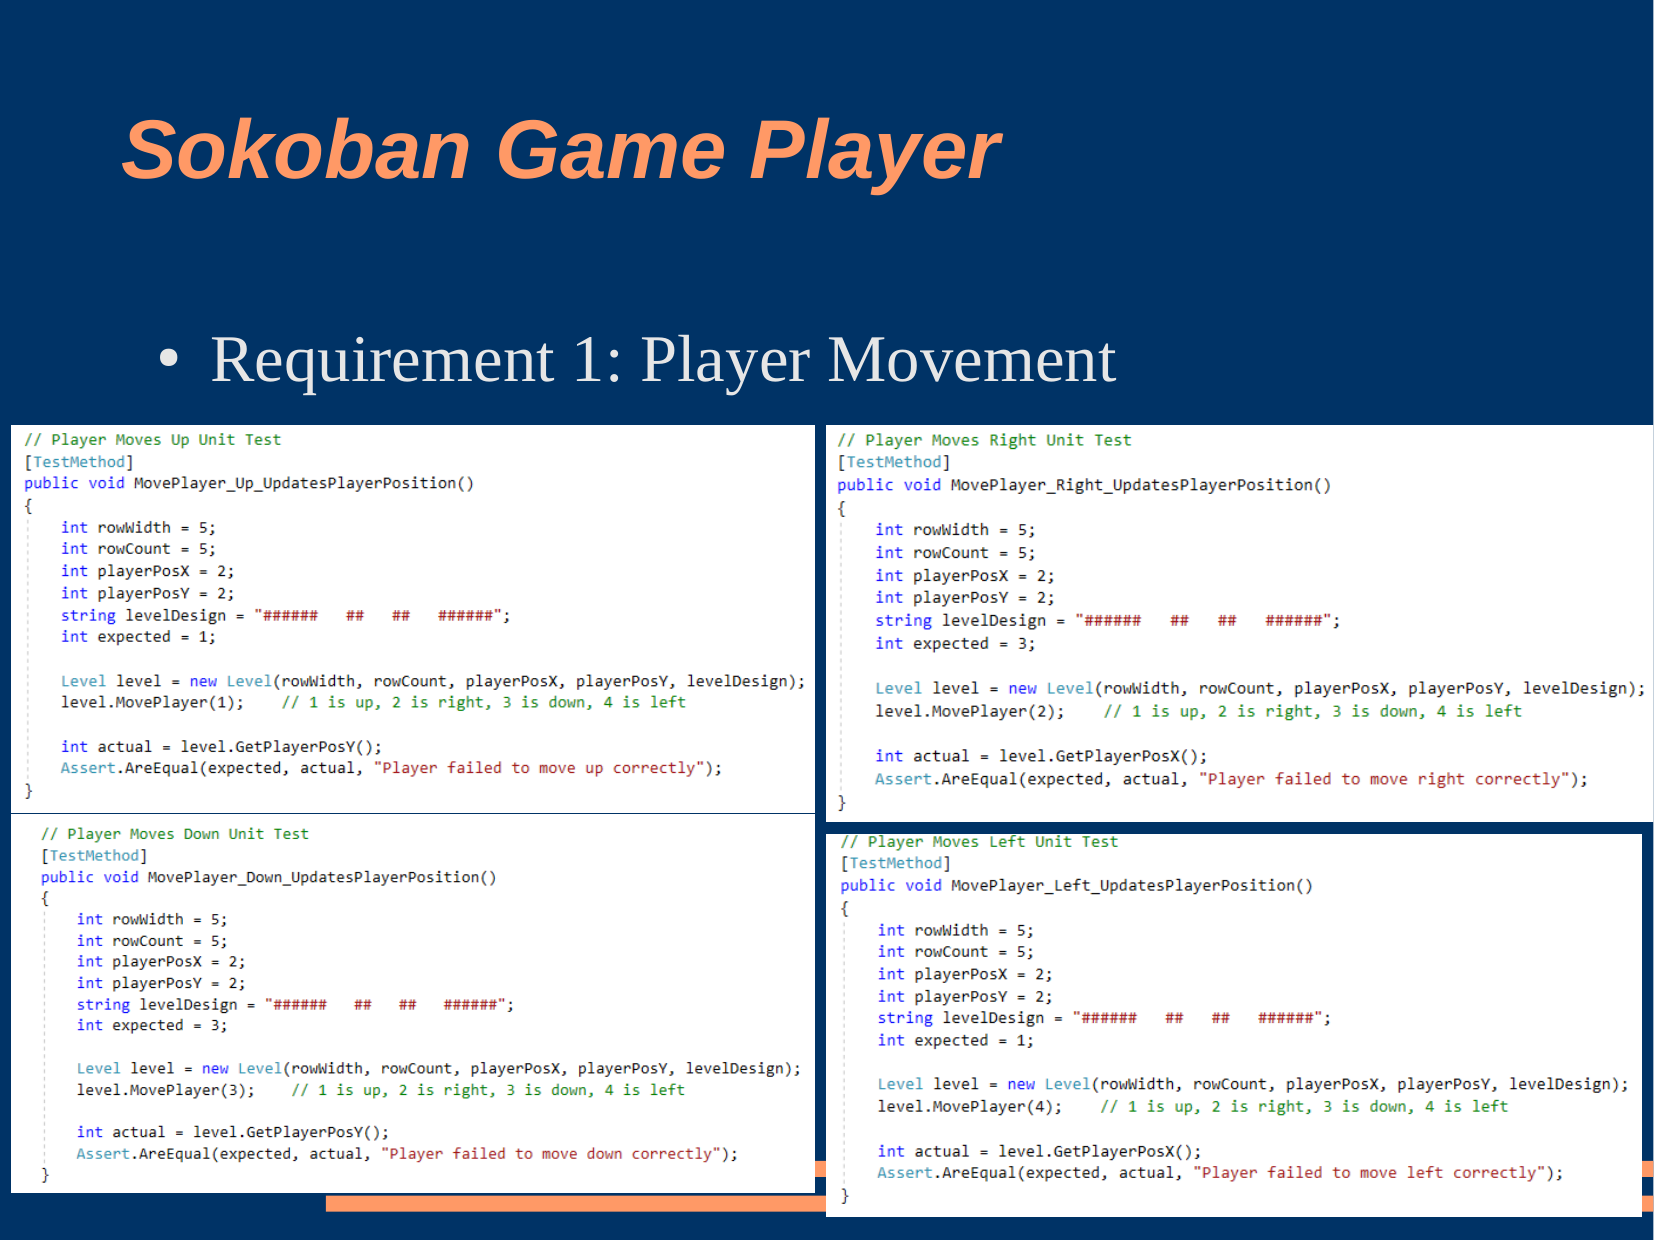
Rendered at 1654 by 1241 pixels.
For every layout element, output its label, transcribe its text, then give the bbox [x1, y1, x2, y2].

list Requirement 1: Player Movement [121, 322, 1561, 1132]
picture [11, 814, 815, 1193]
picture [826, 425, 1654, 823]
picture [11, 425, 815, 813]
picture [826, 834, 1642, 1217]
title Sokoban Game Player [121, 46, 1534, 254]
